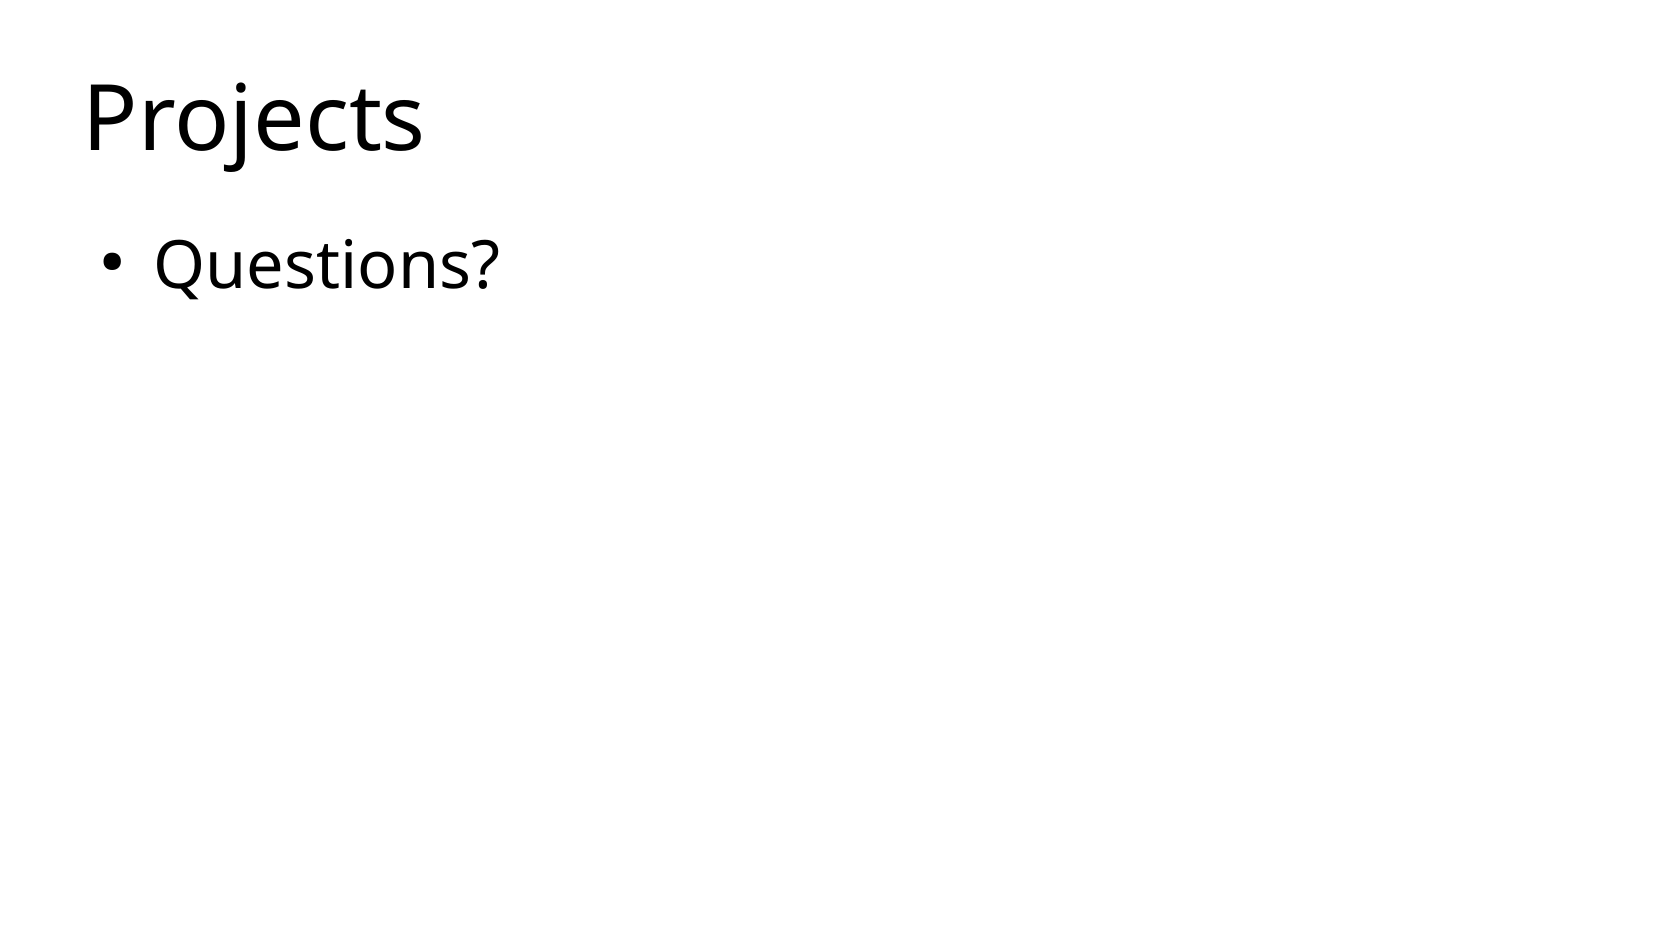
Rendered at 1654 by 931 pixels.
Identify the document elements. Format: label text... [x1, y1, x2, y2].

list Questions? [82, 217, 1571, 758]
title Projects [82, 37, 1571, 193]
